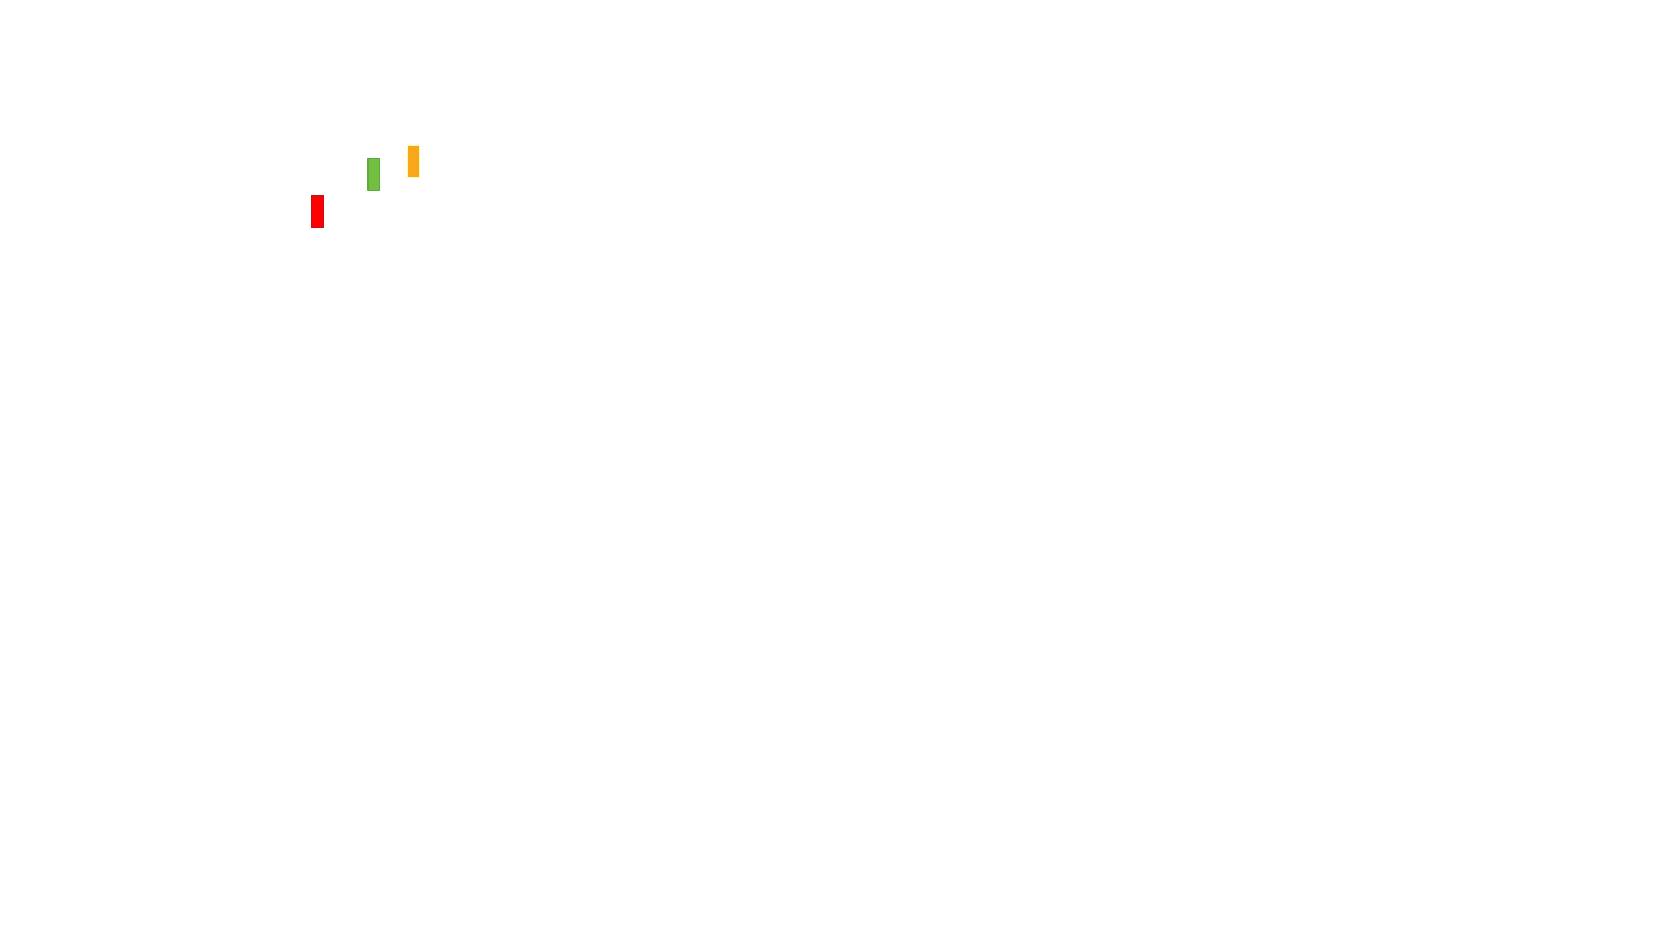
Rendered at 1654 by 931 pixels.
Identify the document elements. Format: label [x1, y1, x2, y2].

text_box [407, 145, 420, 178]
text_box [367, 158, 380, 191]
text_box [311, 195, 324, 228]
